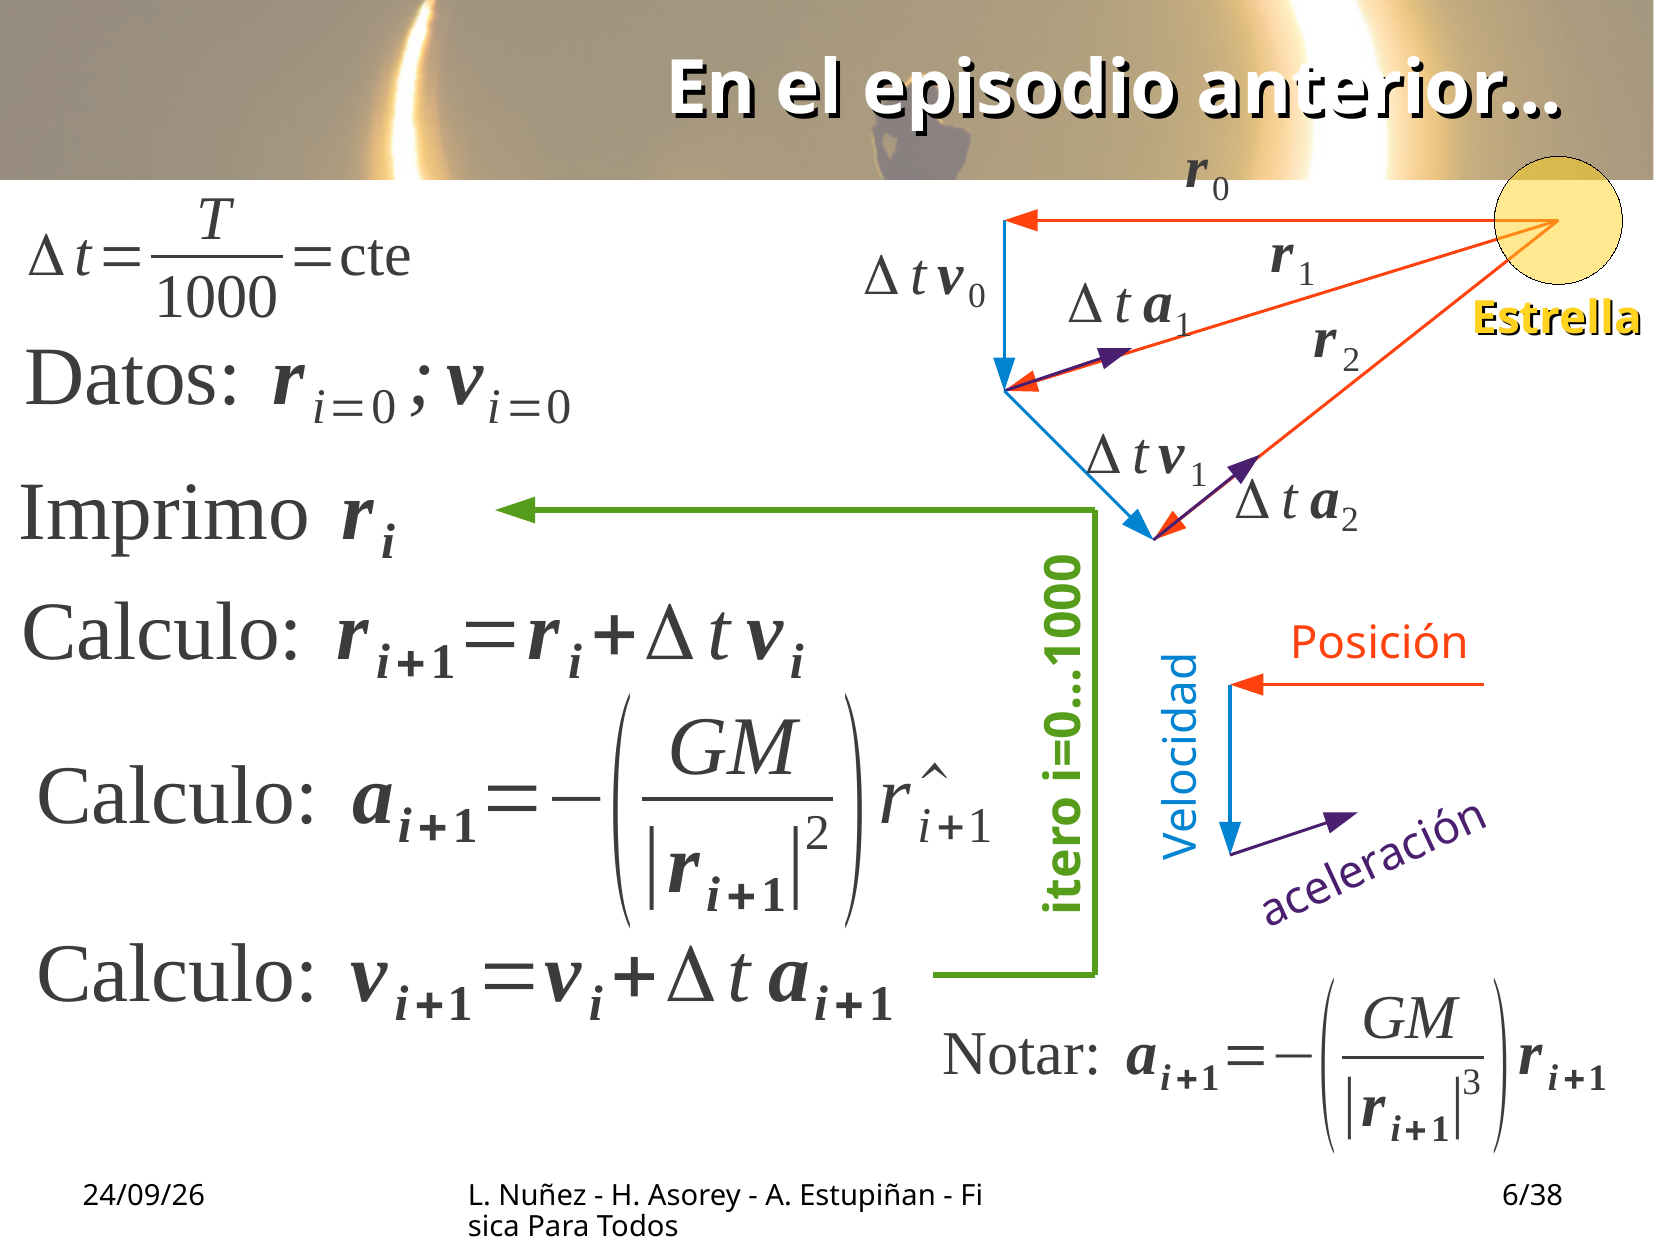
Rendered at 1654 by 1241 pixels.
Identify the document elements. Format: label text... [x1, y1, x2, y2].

chart [1259, 220, 1324, 294]
text_box Velocidad [1139, 645, 1208, 875]
chart [1225, 465, 1369, 541]
chart [15, 585, 999, 1031]
chart [855, 241, 995, 316]
chart [10, 465, 406, 570]
text_box itero i=0...1000 [1020, 547, 1094, 931]
text_box Posición [1275, 601, 1477, 670]
chart [1301, 305, 1369, 379]
title En el episodio anterior... [75, 19, 1564, 151]
text_box Estrella [1456, 276, 1654, 346]
picture [0, 0, 1654, 180]
chart [15, 183, 579, 435]
chart [933, 975, 1614, 1158]
chart [1076, 420, 1216, 495]
text_box [1494, 156, 1623, 285]
chart [1059, 270, 1201, 345]
chart [1174, 135, 1240, 209]
text_box aceleración [1231, 771, 1501, 946]
